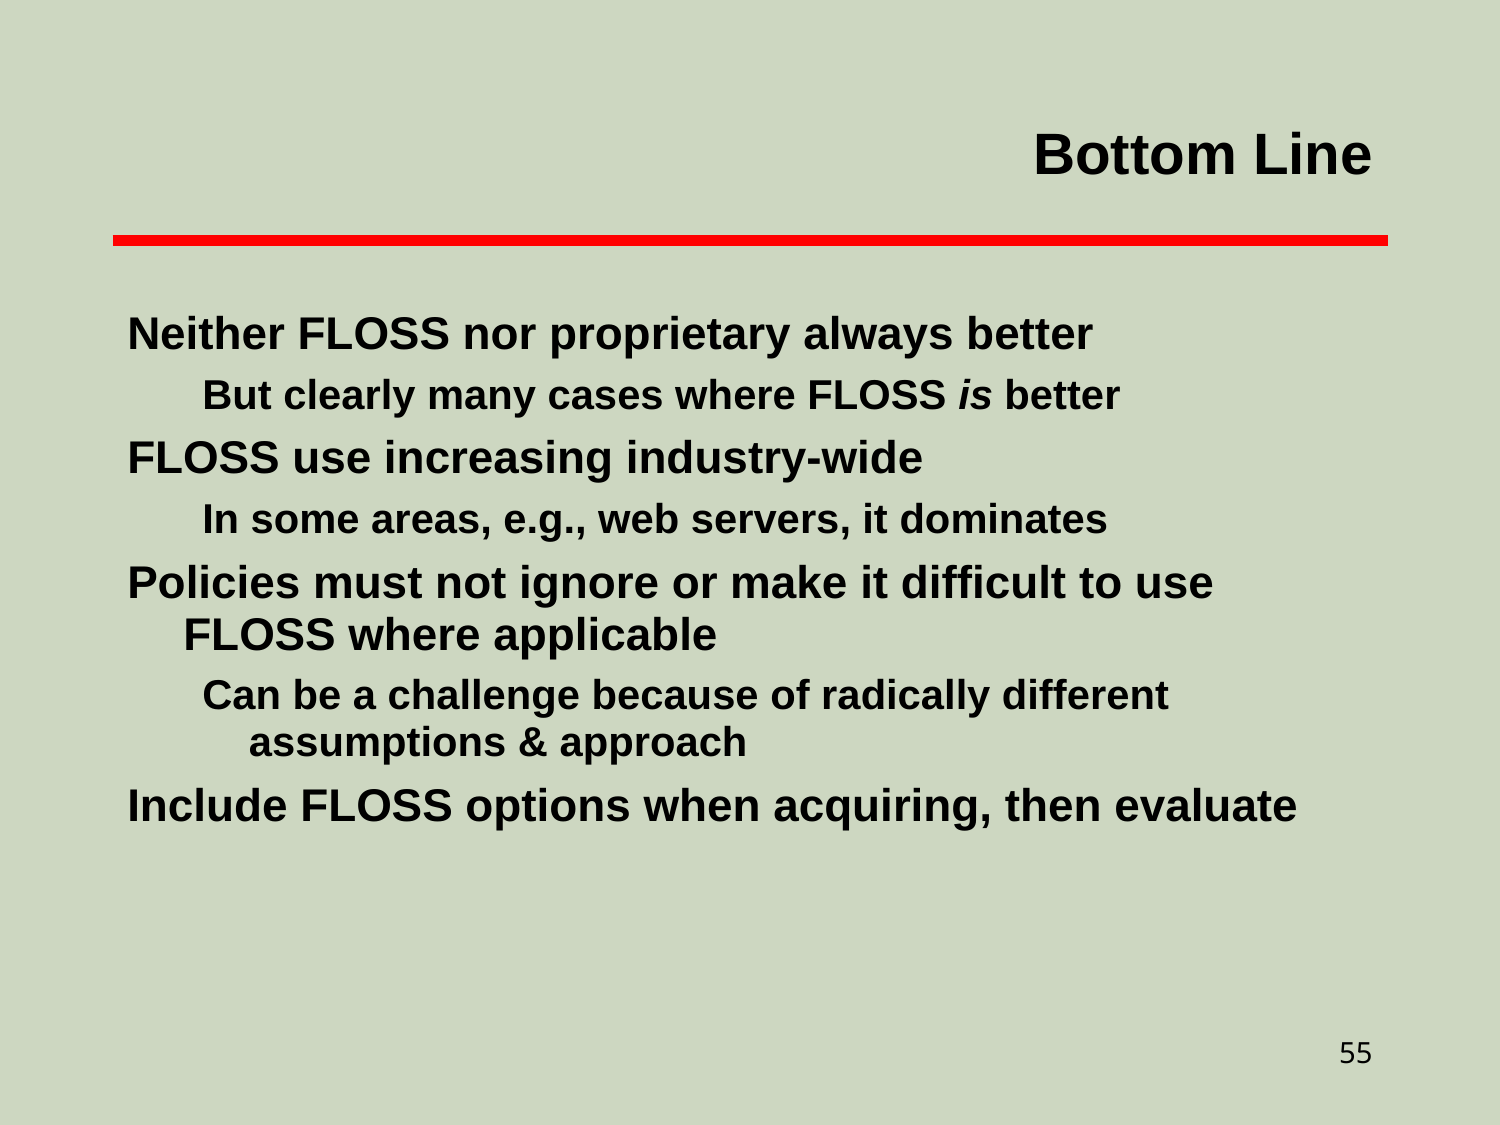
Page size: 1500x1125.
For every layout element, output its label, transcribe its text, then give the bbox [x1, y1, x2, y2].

list Neither FLOSS nor proprietary always better But clearly many cases where FLOSS is better FLOSS use increasing industry-wide In some areas, e.g., web servers, it dominates Policies must not ignore or make it difficult to use FLOSS where applicable Can be a challenge because of radically different assumptions & approach Include FLOSS options when acquiring, then evaluate [112, 299, 1388, 983]
title Bottom Line [337, 85, 1388, 224]
